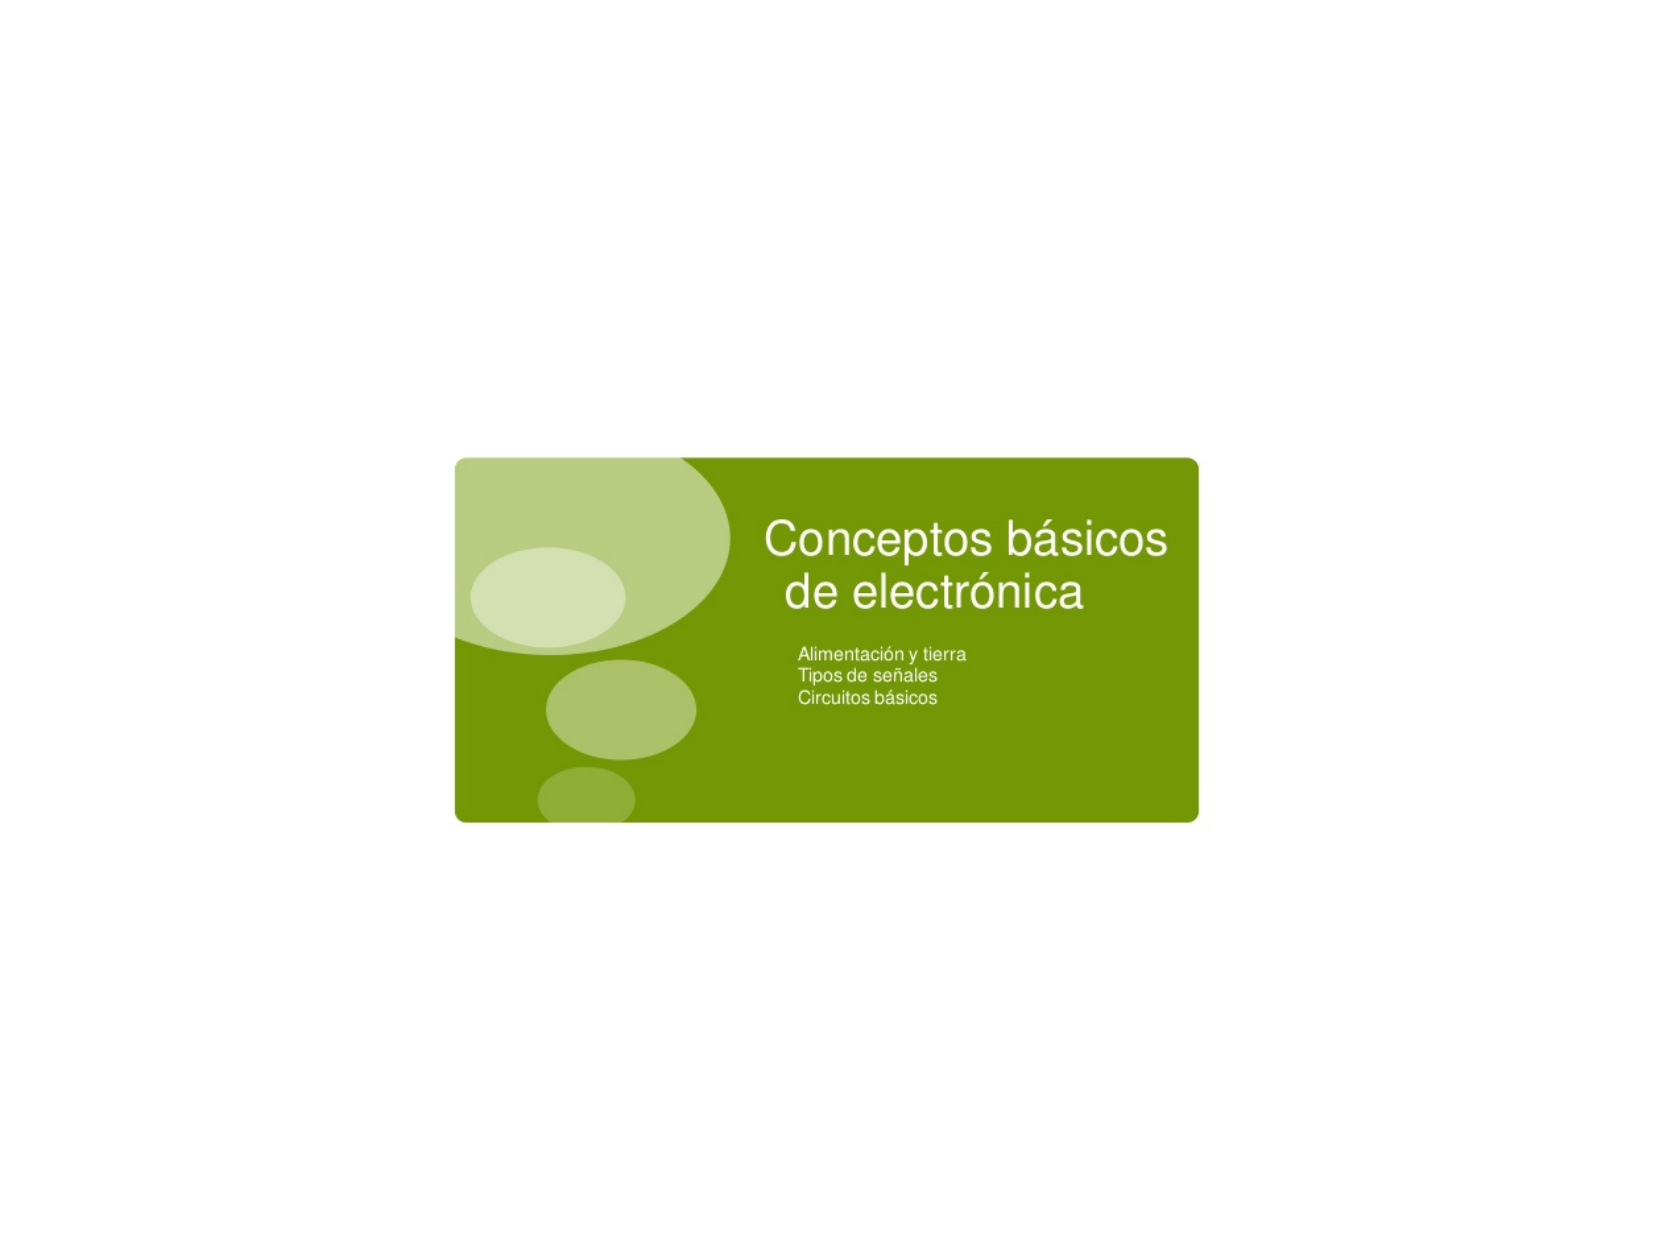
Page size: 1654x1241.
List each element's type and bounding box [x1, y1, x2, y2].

picture [347, 290, 1307, 1010]
